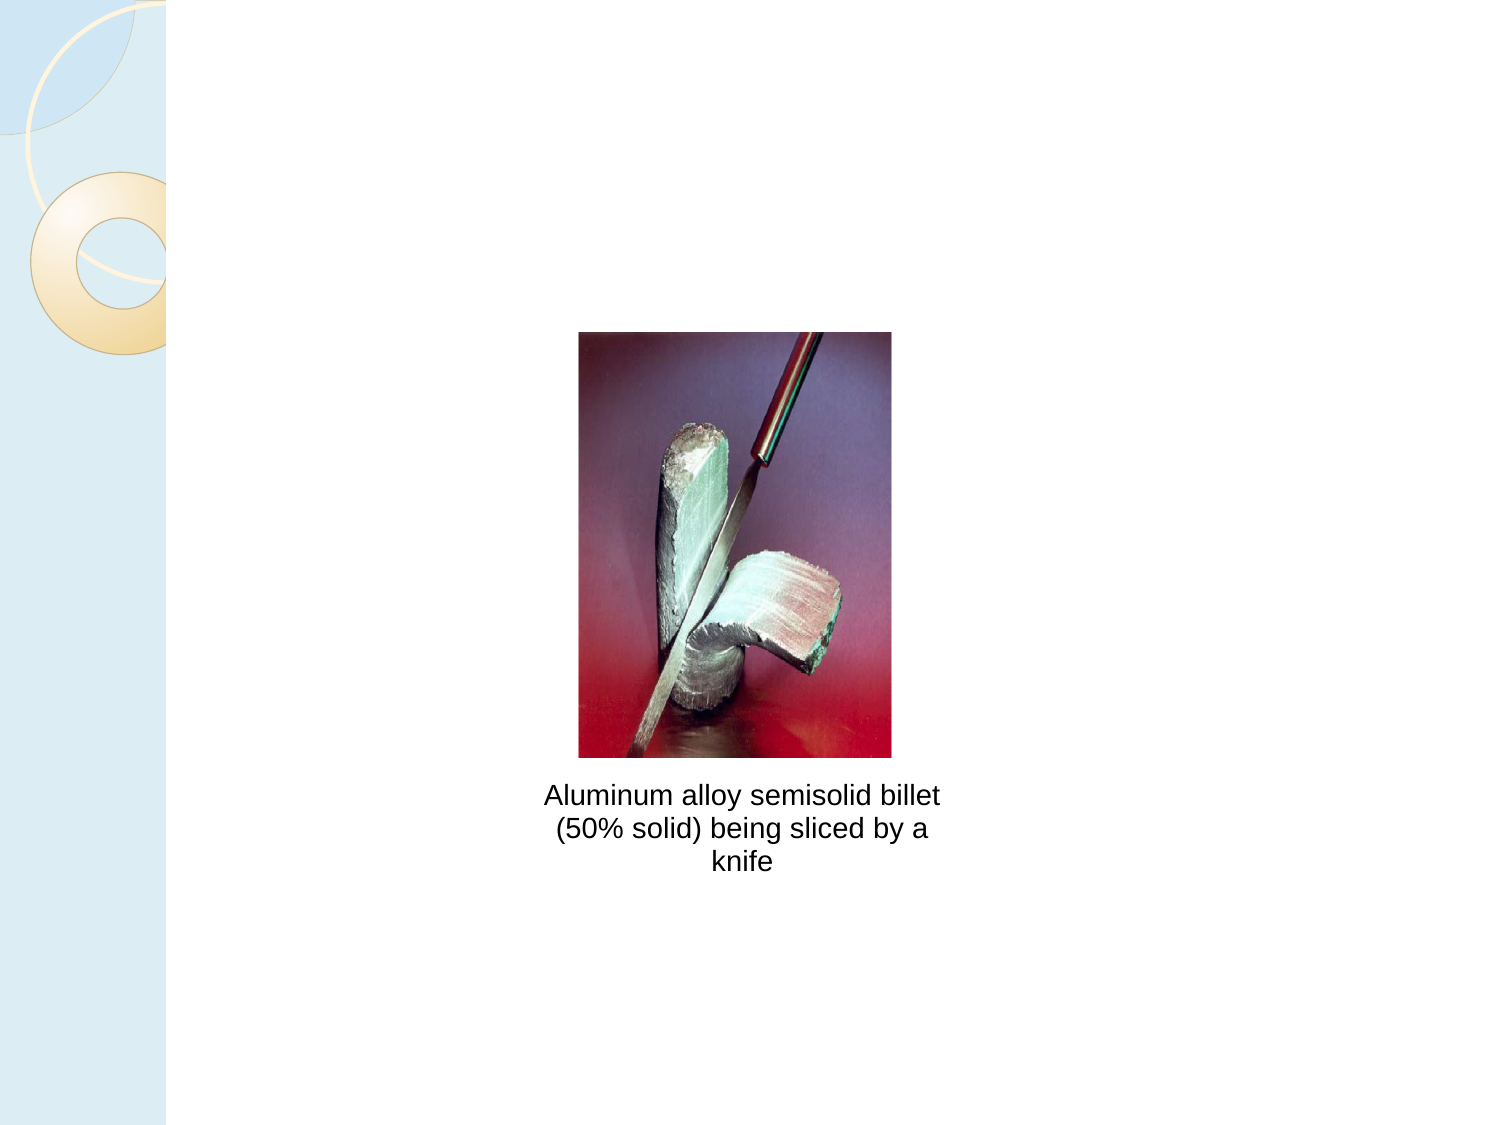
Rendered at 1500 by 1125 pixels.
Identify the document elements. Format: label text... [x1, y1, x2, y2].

picture [570, 314, 901, 766]
text_box Aluminum alloy semisolid billet (50% solid) being sliced by a knife [510, 771, 976, 886]
